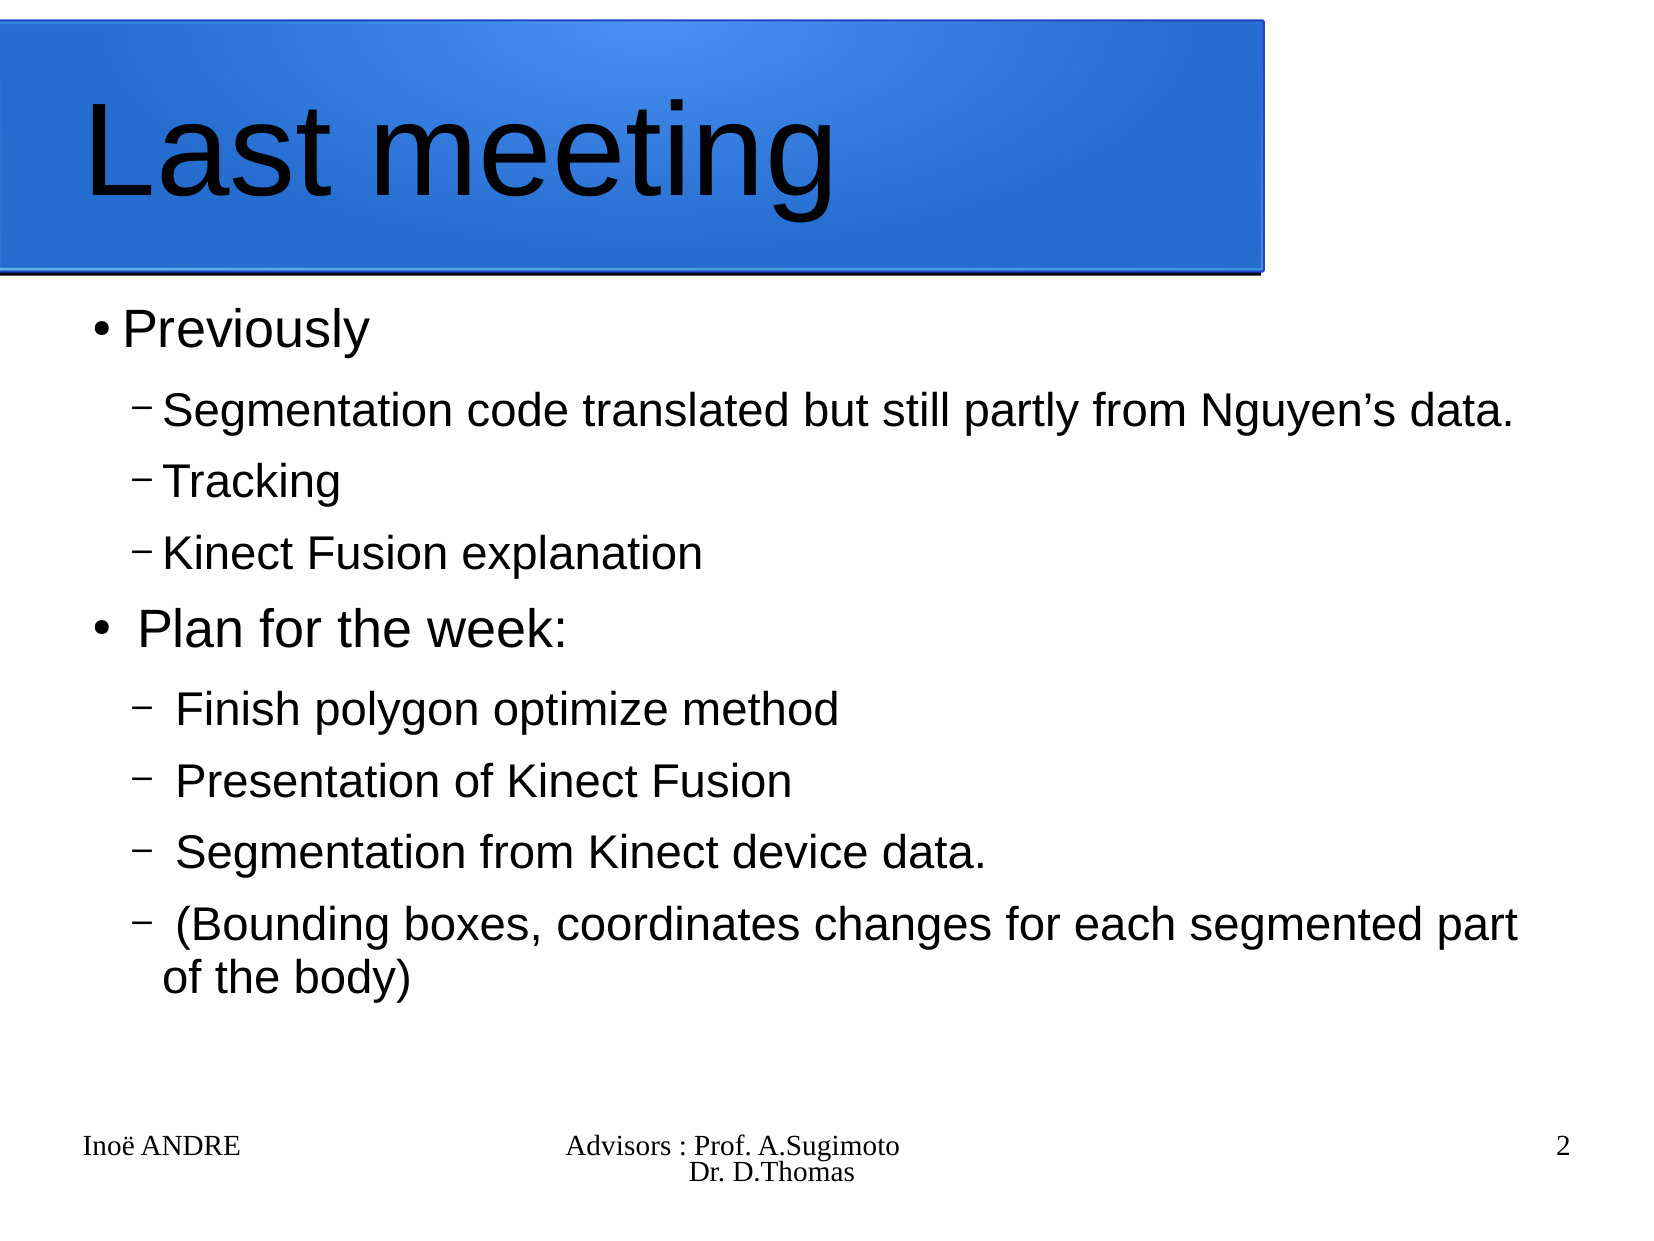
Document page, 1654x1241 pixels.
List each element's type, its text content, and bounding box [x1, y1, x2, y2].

title Last meeting [82, 47, 1235, 252]
list Previously Segmentation code translated but still partly from Nguyen’s data. Tracking Kinect Fusion explanation Plan for the week: Finish polygon optimize method Presentation of Kinect Fusion Segmentation from Kinect device data. (Bounding boxes, coordinates changes for each segmented part of the body) [82, 299, 1571, 1019]
